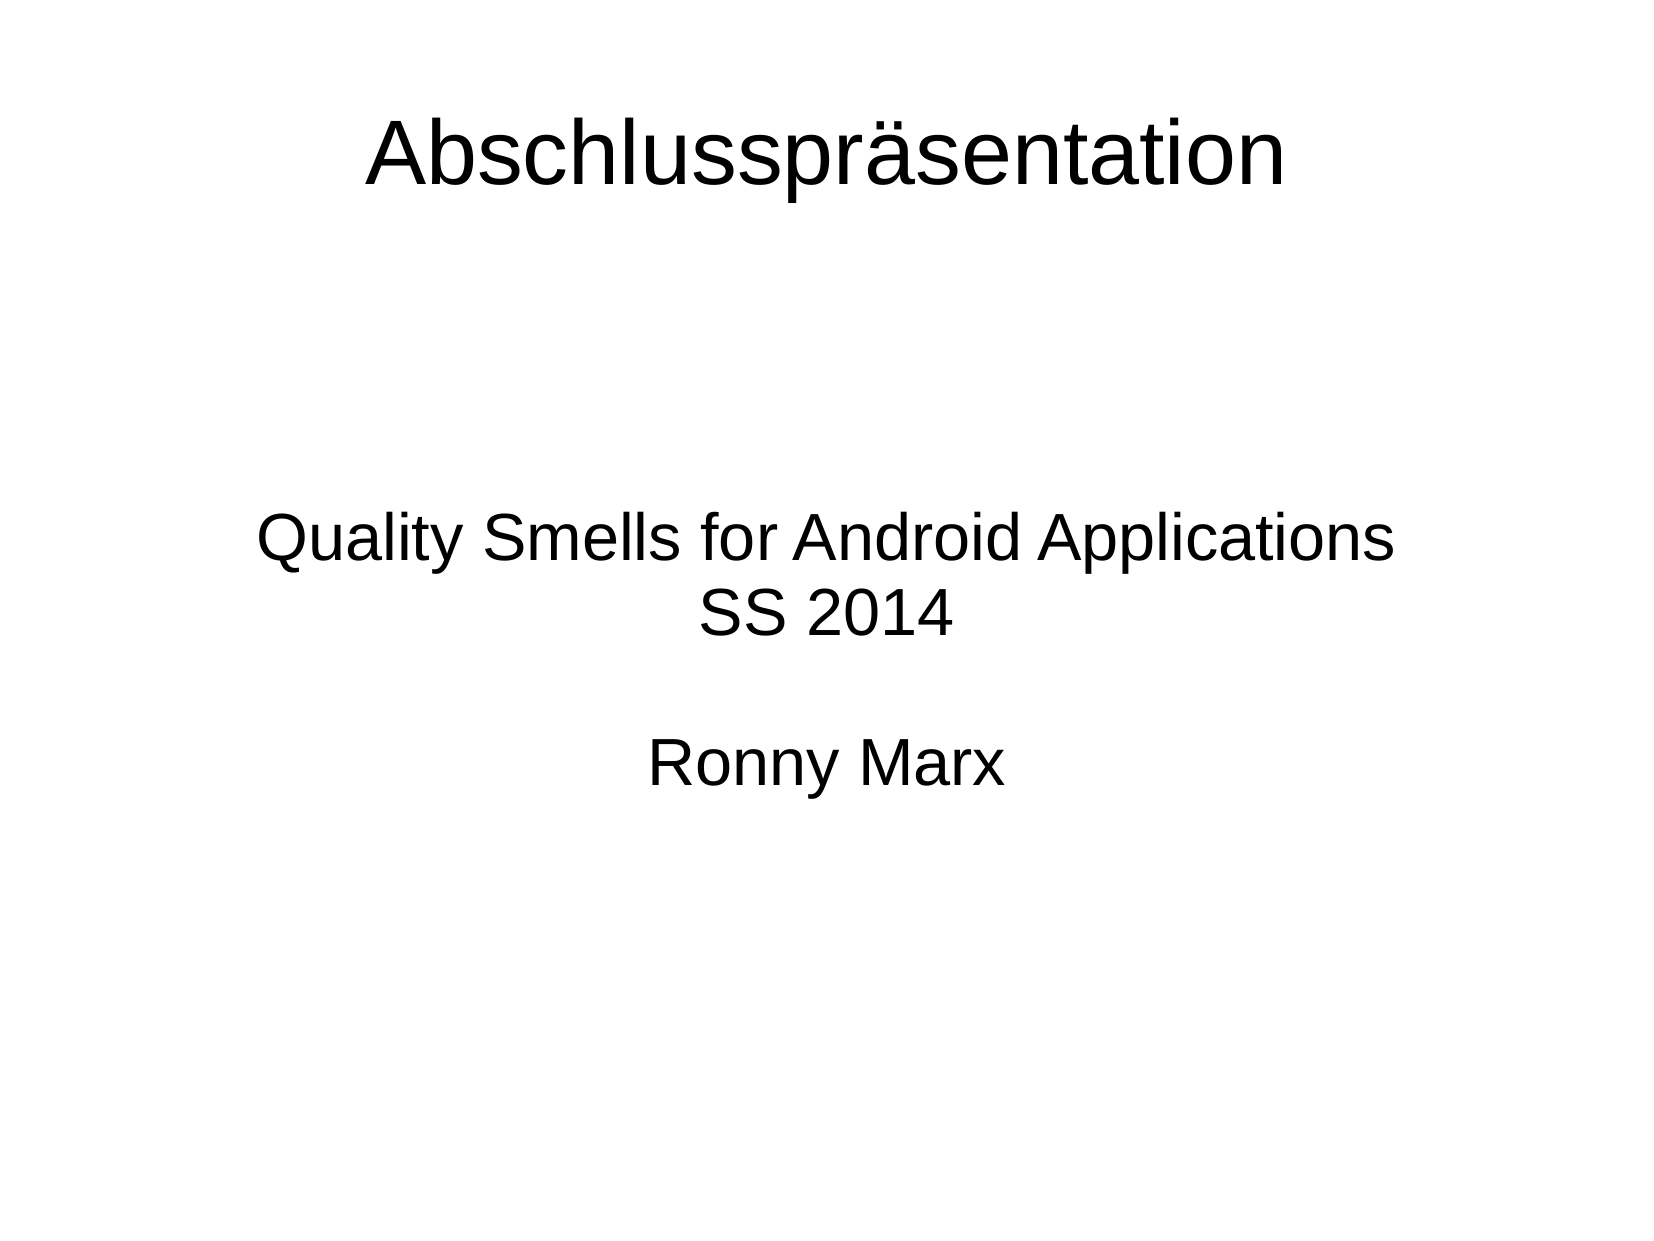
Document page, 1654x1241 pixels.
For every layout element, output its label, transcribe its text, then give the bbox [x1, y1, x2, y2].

title Abschlusspräsentation [82, 49, 1571, 257]
subtitle Quality Smells for Android Applications SS 2014 Ronny Marx [82, 290, 1571, 1010]
